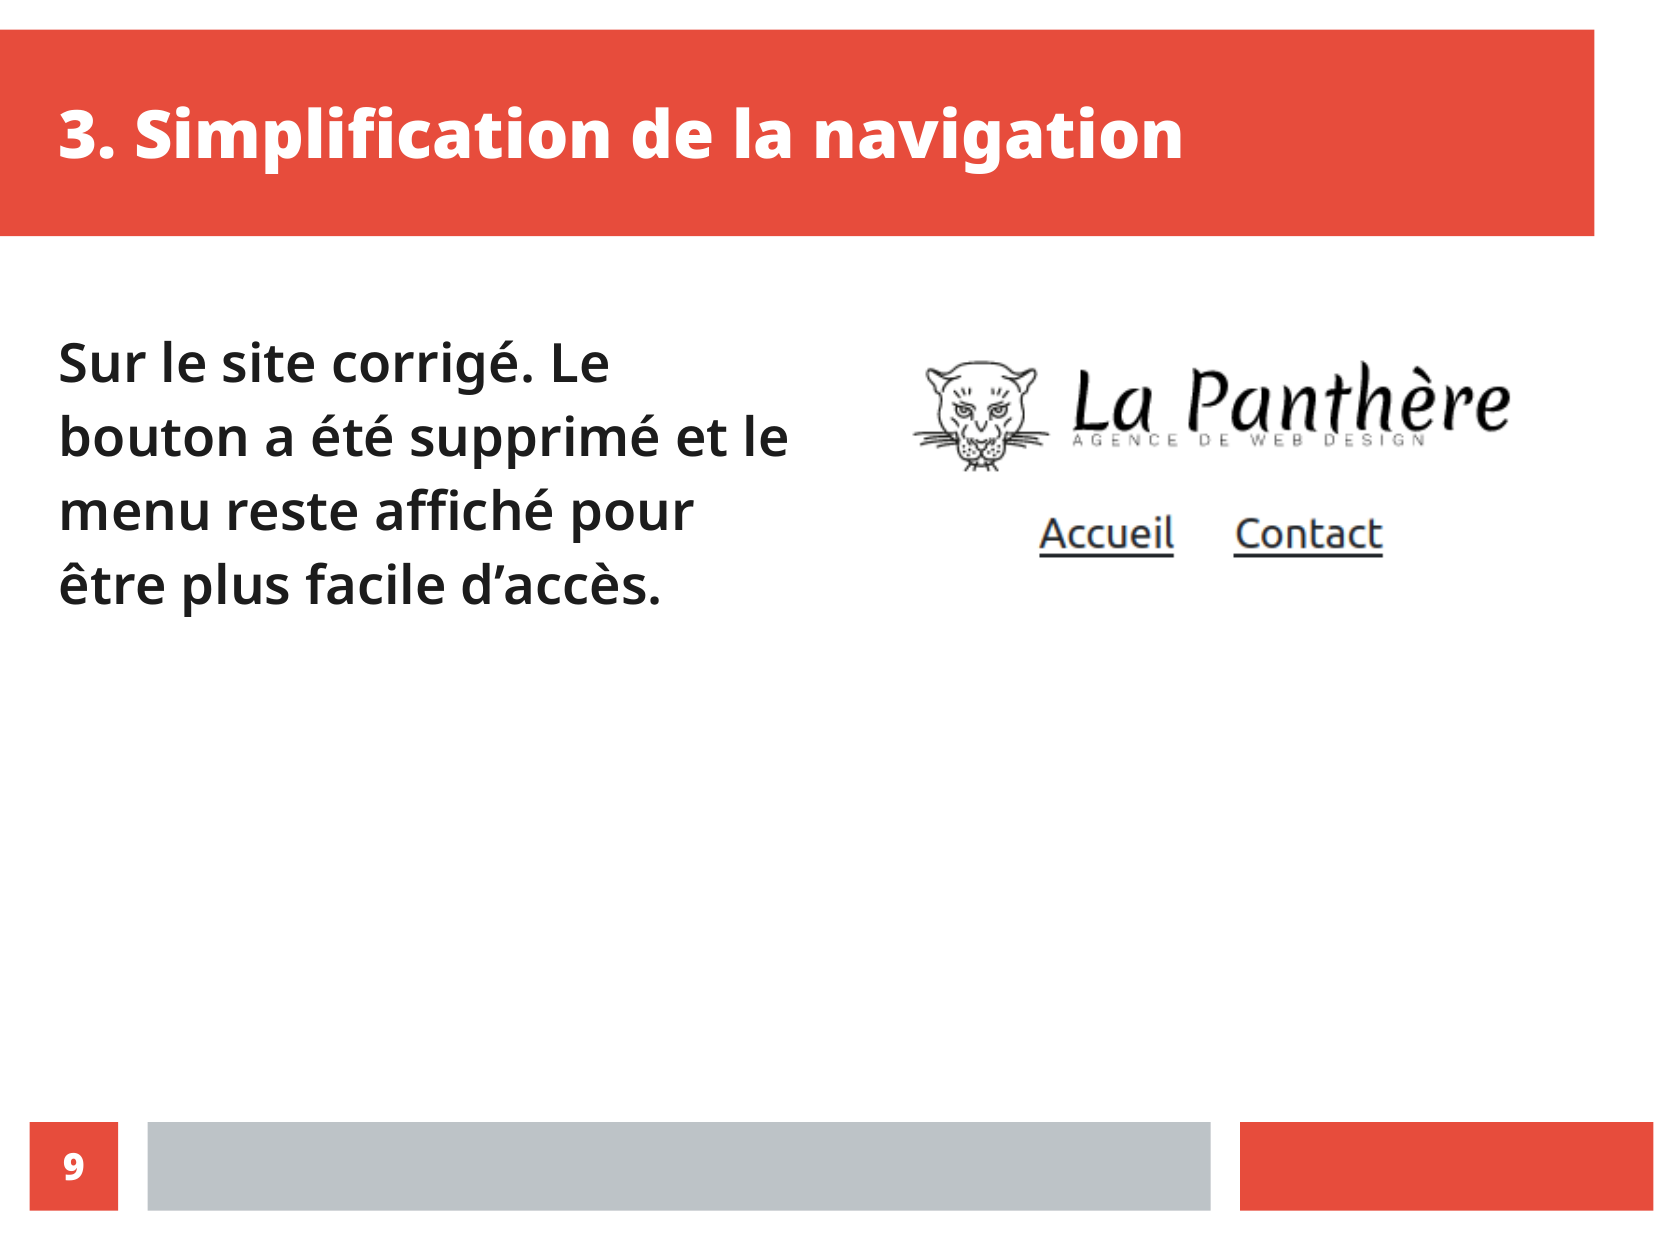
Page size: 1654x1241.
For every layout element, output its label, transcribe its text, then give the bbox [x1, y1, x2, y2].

title 3. Simplification de la navigation [59, 59, 1595, 207]
picture [885, 331, 1540, 586]
list Sur le site corrigé. Le bouton a été supprimé et le menu reste affiché pour être plus facile d’accès. [59, 324, 794, 691]
